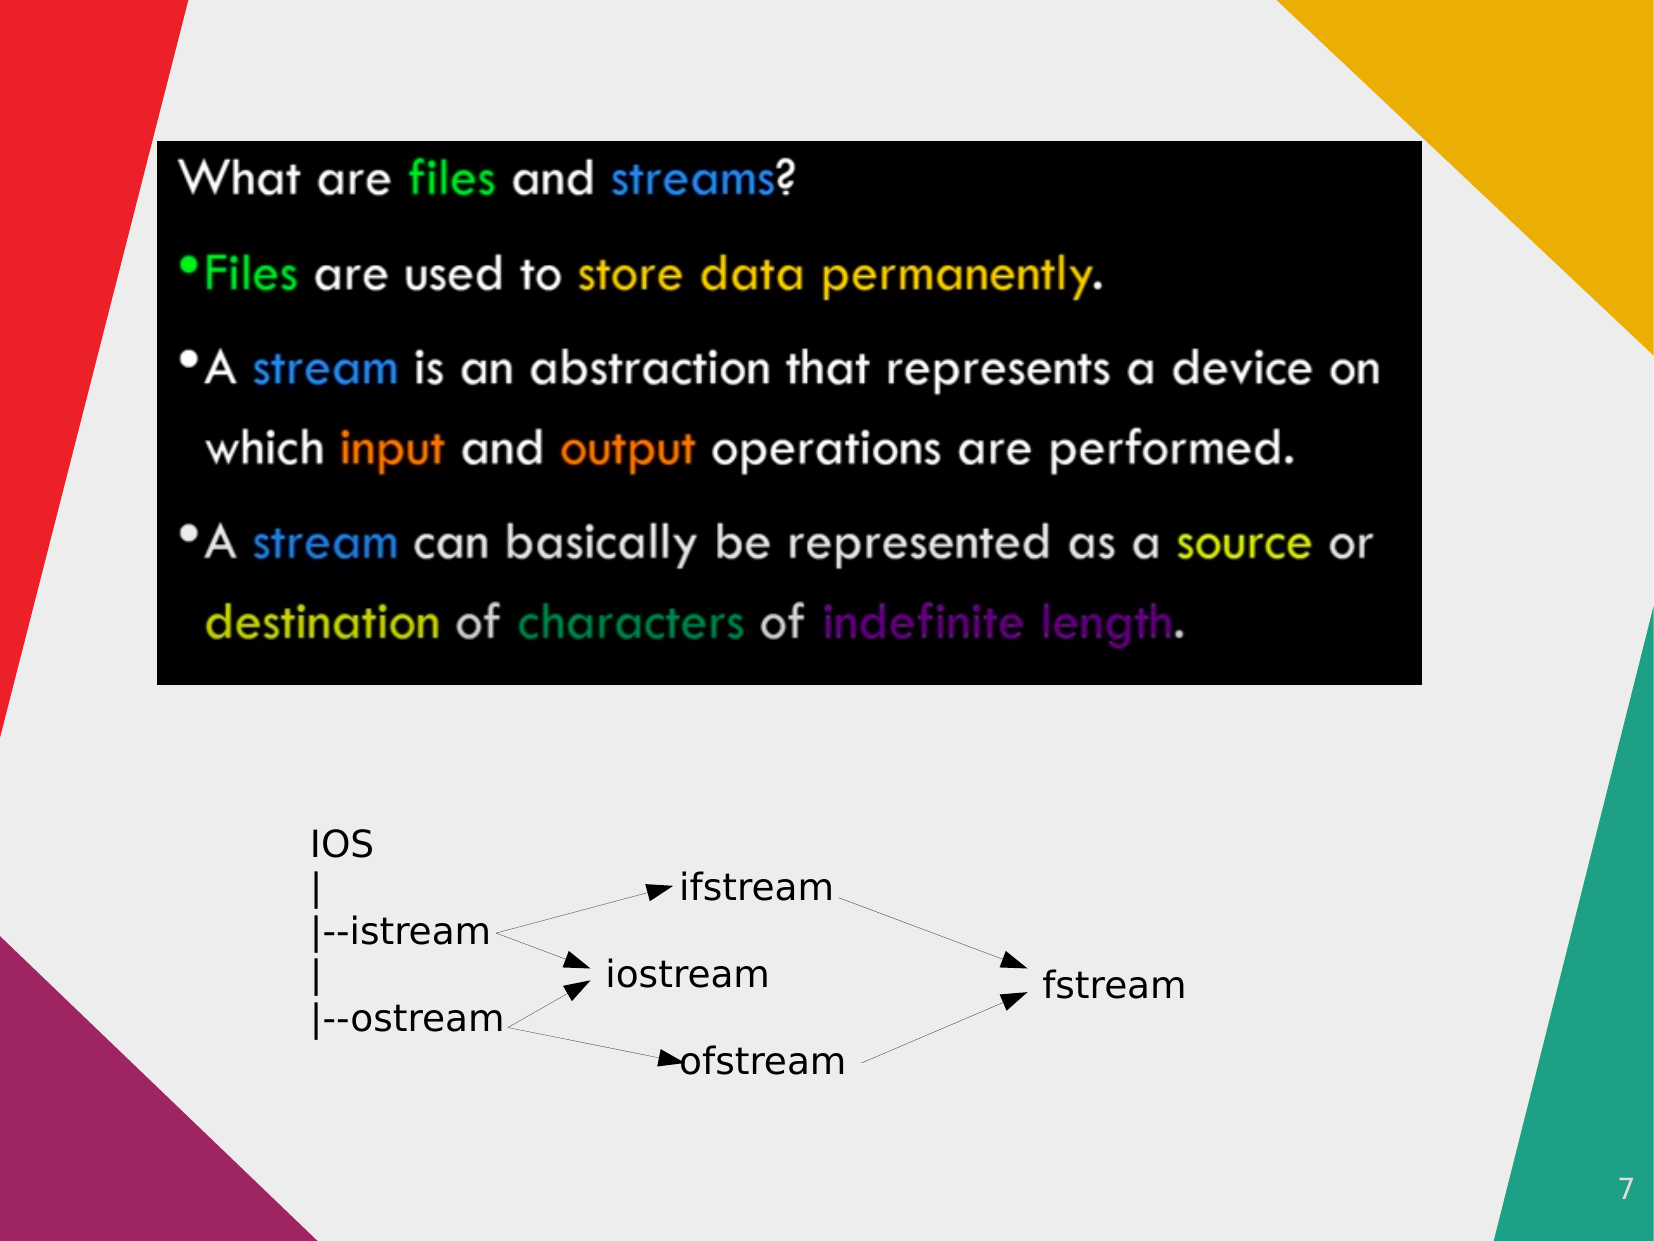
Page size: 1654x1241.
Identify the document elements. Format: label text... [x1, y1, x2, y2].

text_box IOS | ifstream |--istream | iostream |--ostream ofstream [295, 814, 862, 1135]
text_box fstream [1027, 956, 1202, 1016]
picture [157, 141, 1422, 686]
